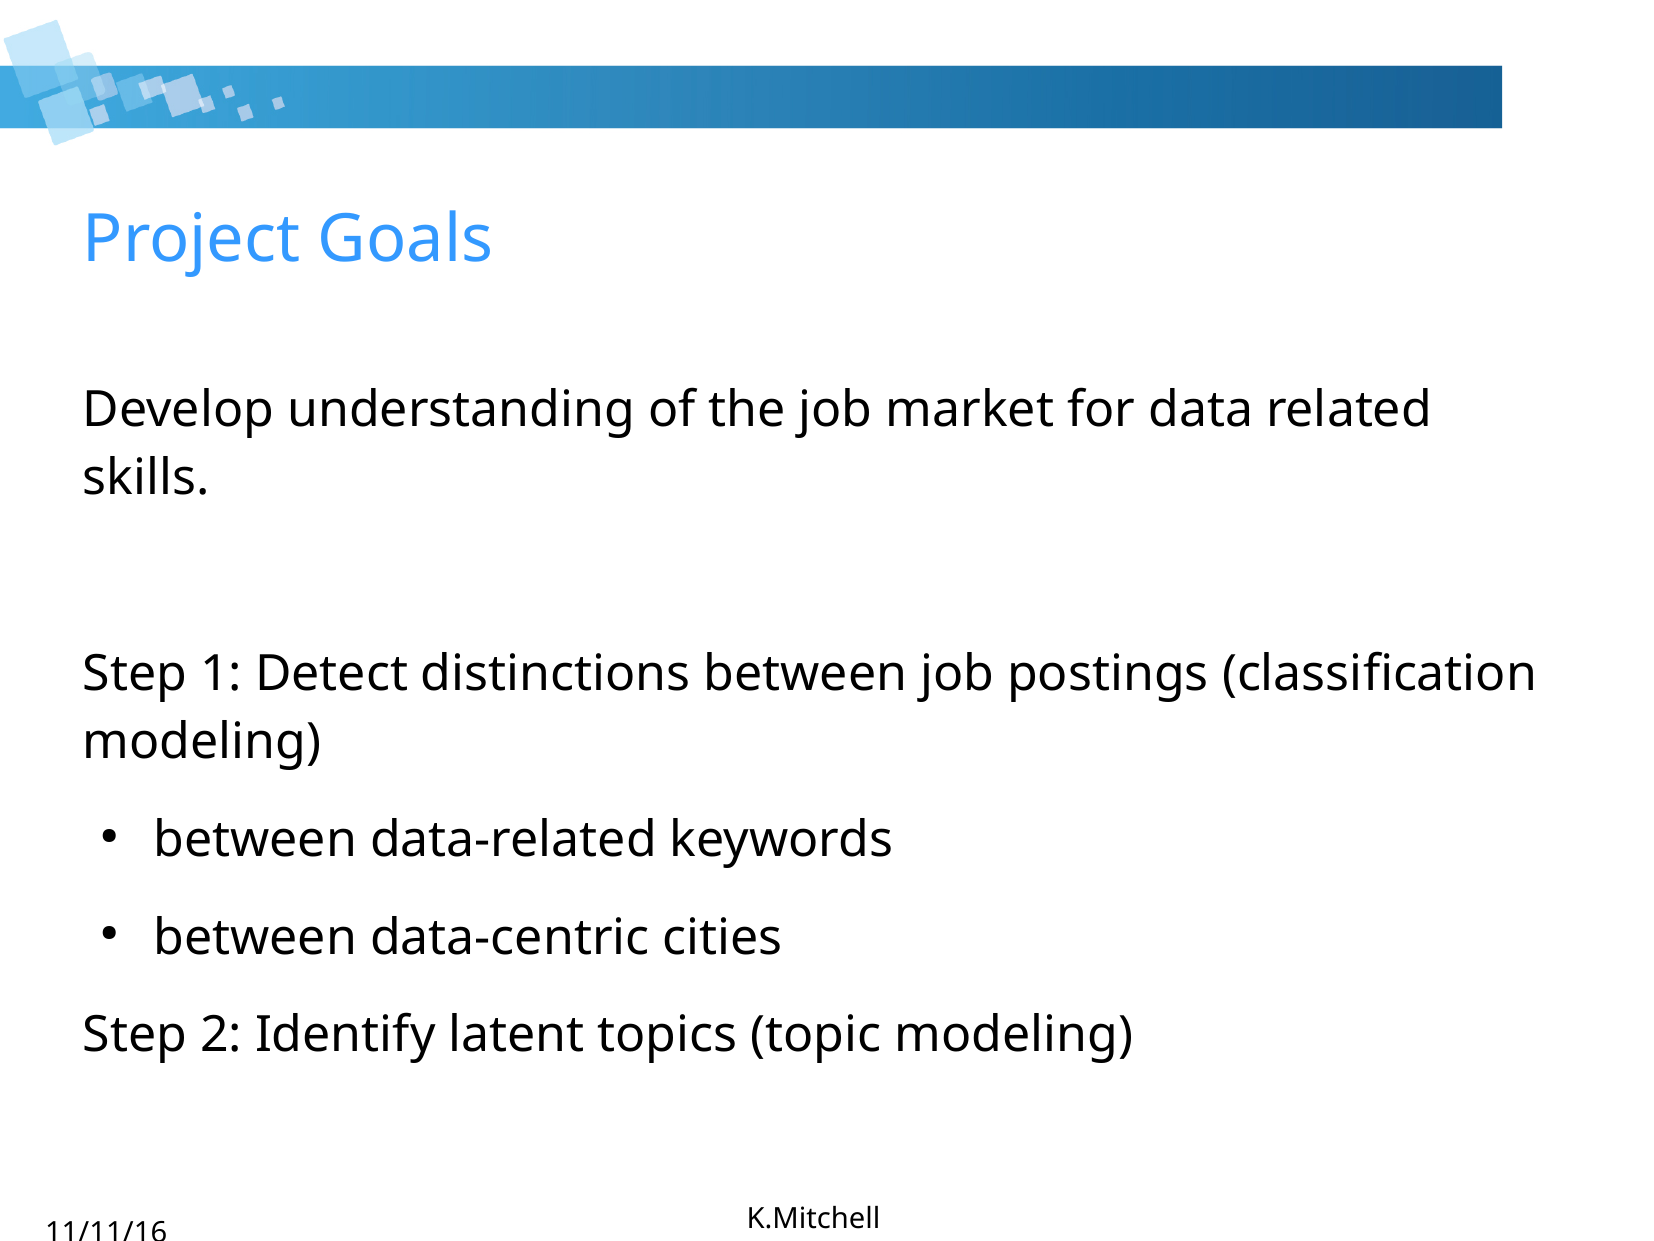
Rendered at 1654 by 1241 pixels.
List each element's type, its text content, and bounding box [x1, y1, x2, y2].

title Project Goals [82, 132, 1571, 340]
list Develop understanding of the job market for data related skills. Step 1: Detect distinctions between job postings (classification modeling) between data-related keywords between data-centric cities Step 2: Identify latent topics (topic modeling) [82, 372, 1571, 1093]
picture [0, 7, 1503, 1133]
